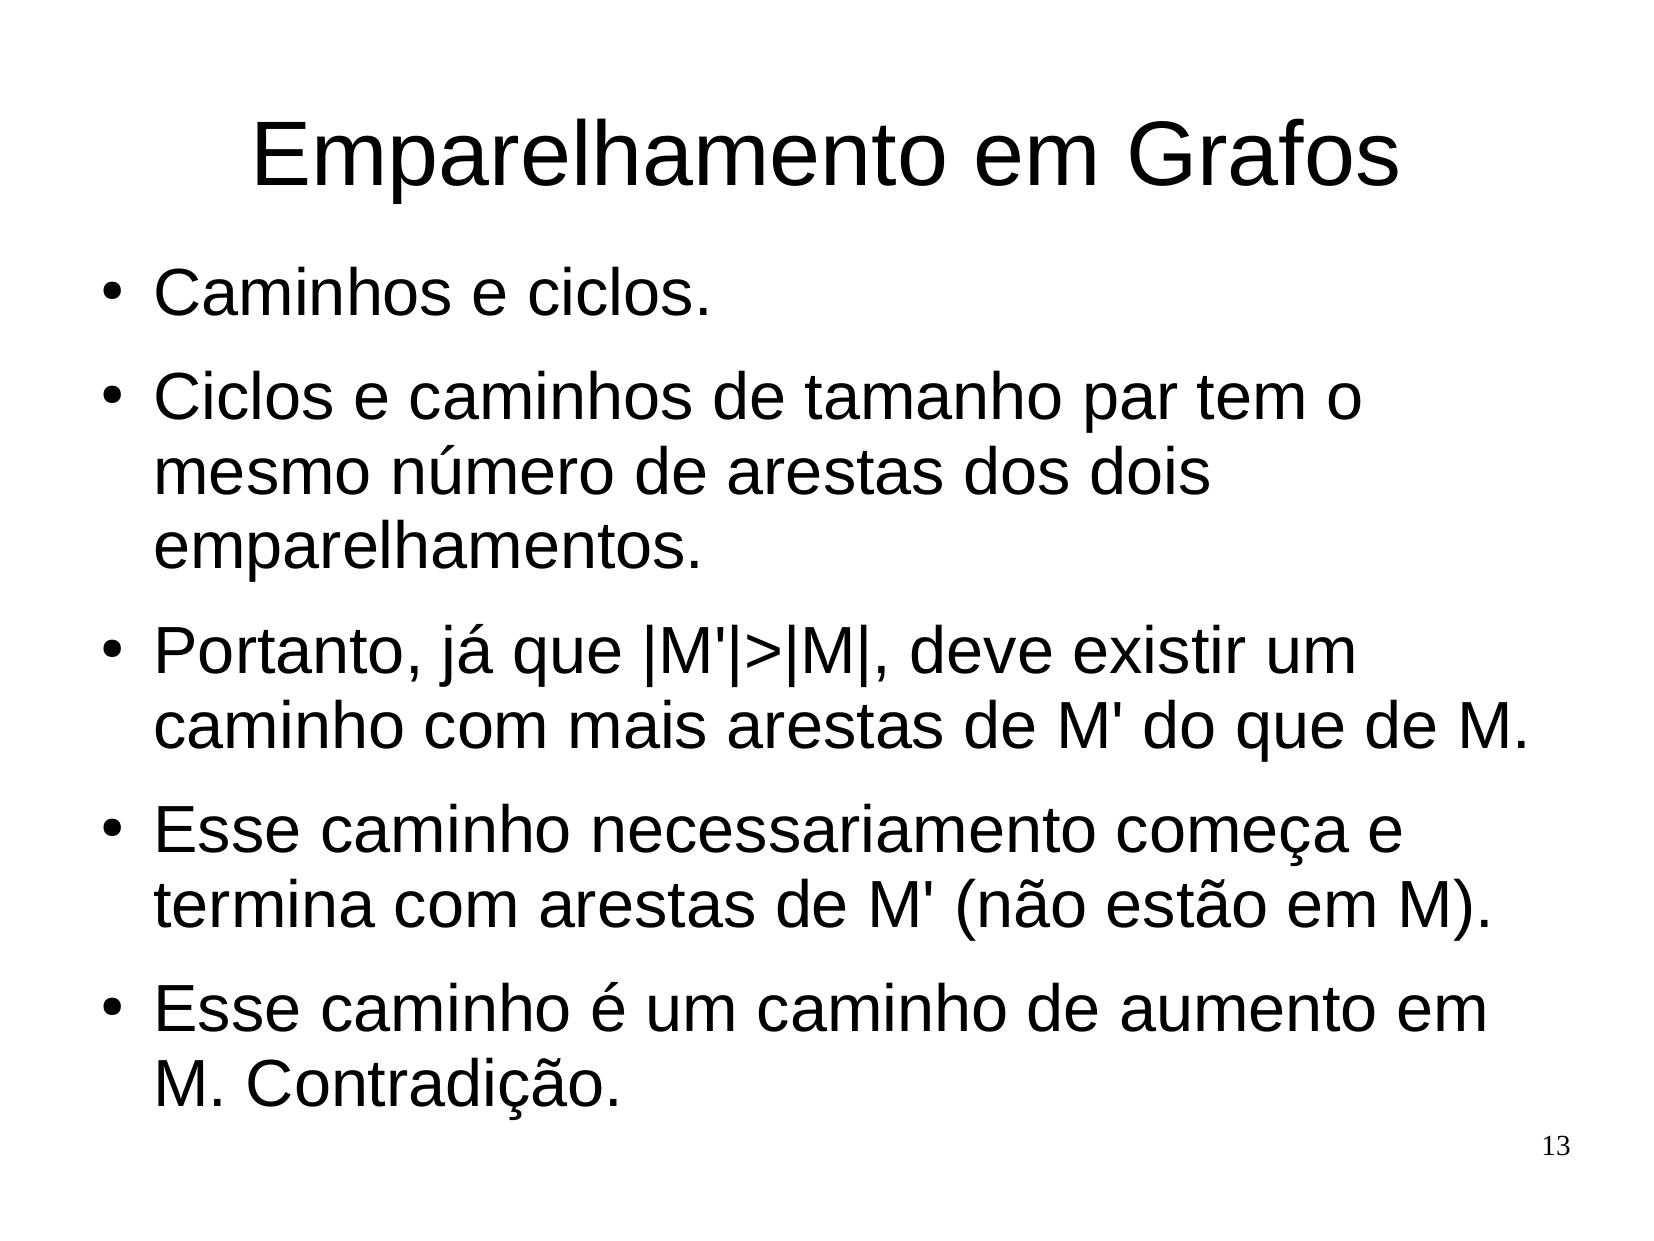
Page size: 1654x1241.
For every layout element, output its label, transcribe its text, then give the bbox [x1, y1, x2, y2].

title Emparelhamento em Grafos [82, 49, 1571, 254]
list Caminhos e ciclos. Ciclos e caminhos de tamanho par tem o mesmo número de arestas dos dois emparelhamentos. Portanto, já que |M'|>|M|, deve existir um caminho com mais arestas de M' do que de M. Esse caminho necessariamento começa e termina com arestas de M' (não estão em M). Esse caminho é um caminho de aumento em M. Contradição. [82, 254, 1571, 1121]
